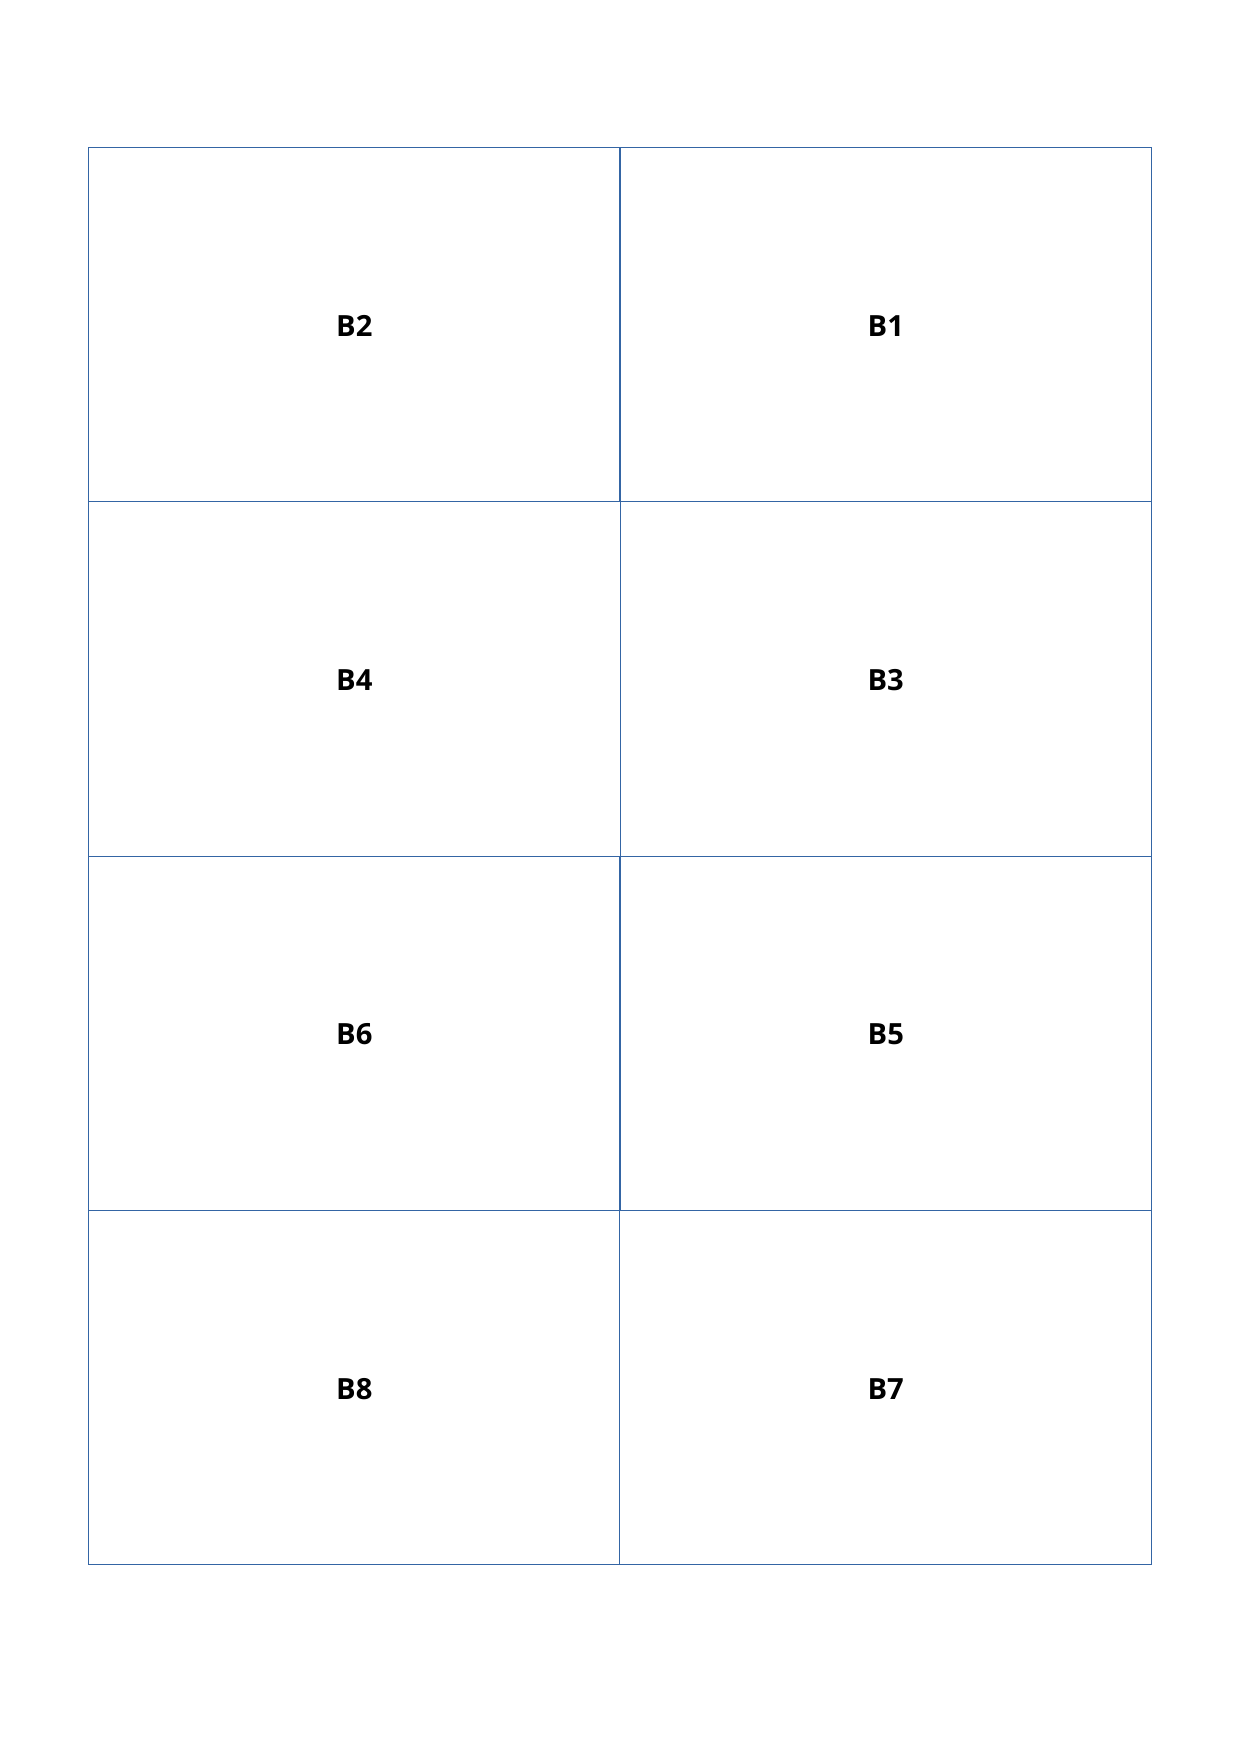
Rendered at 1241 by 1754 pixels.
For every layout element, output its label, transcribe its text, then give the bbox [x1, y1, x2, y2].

text_box B1 [620, 147, 1152, 501]
text_box B6 [88, 856, 620, 1210]
text_box B2 [88, 147, 620, 501]
text_box B4 [88, 501, 620, 856]
text_box B8 [88, 1210, 619, 1565]
text_box B7 [619, 1210, 1152, 1565]
text_box B3 [620, 501, 1152, 856]
text_box B5 [620, 856, 1152, 1210]
